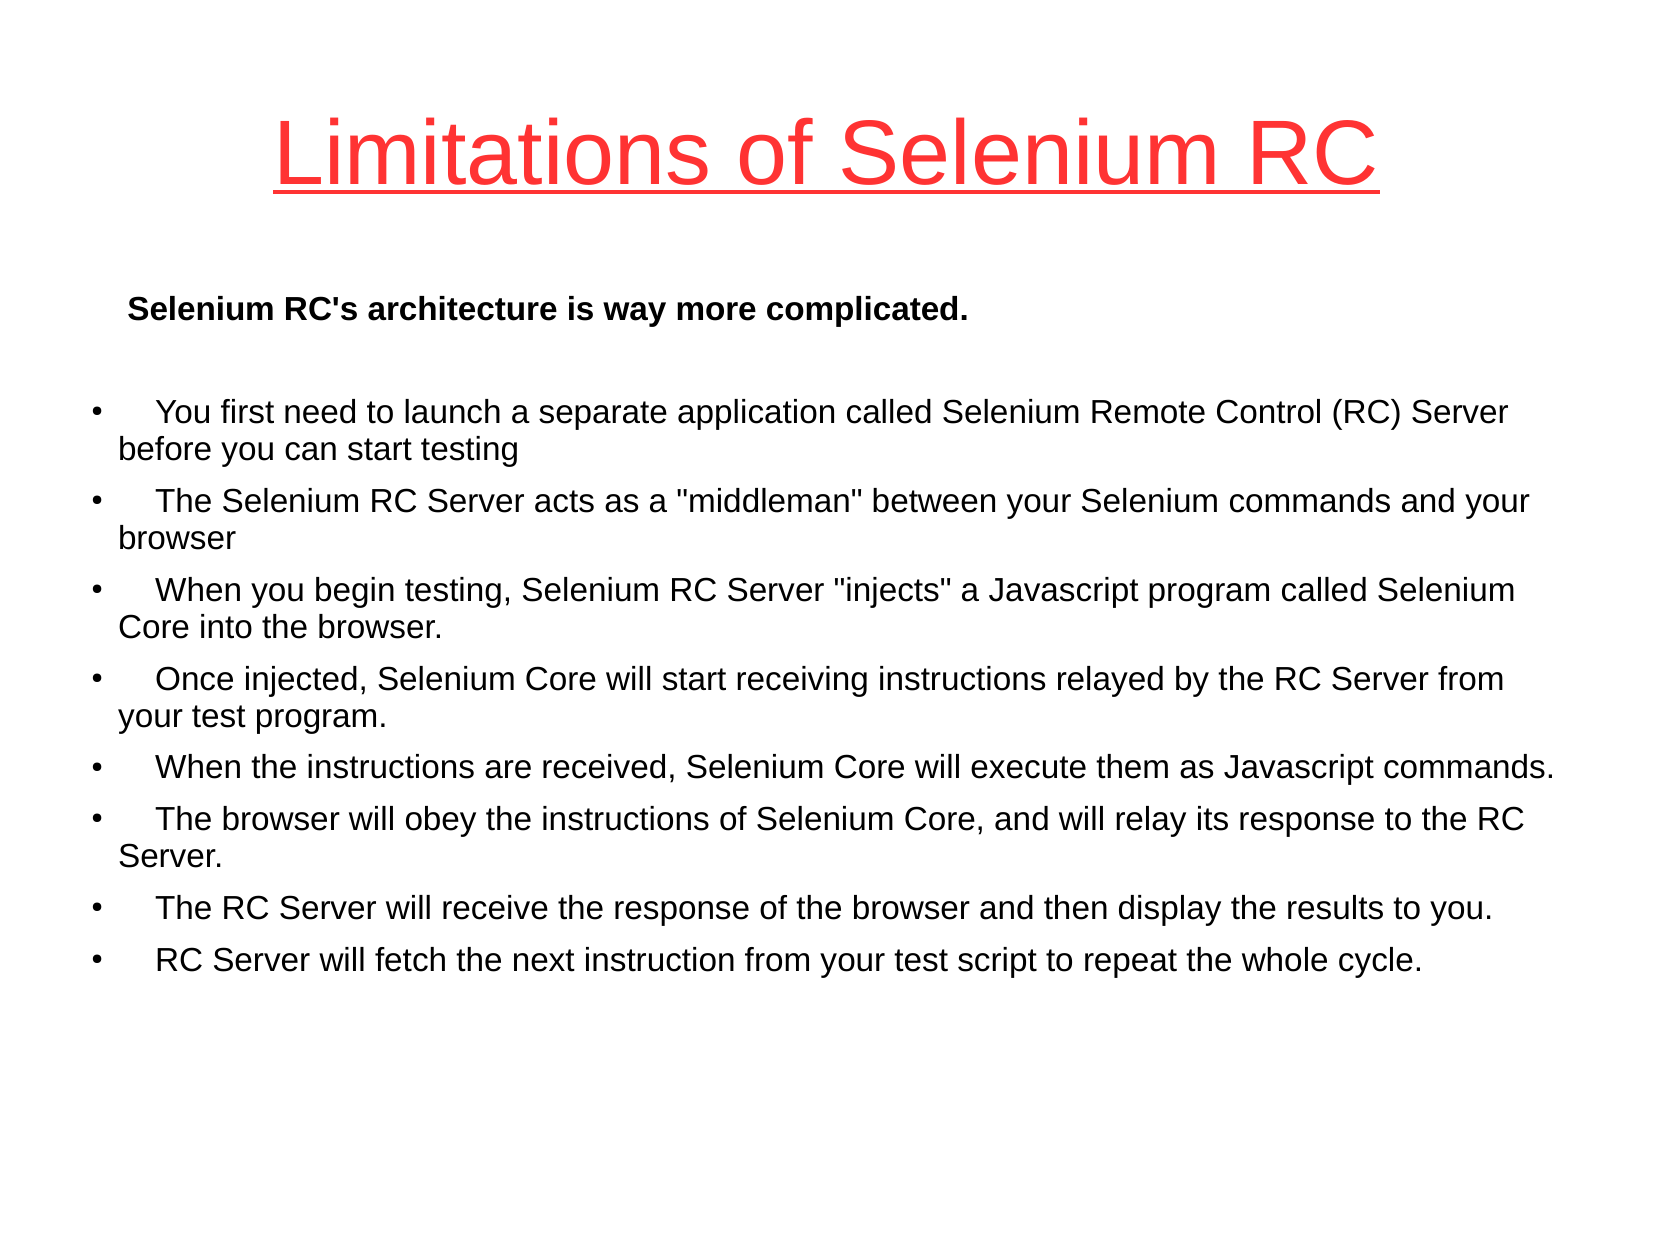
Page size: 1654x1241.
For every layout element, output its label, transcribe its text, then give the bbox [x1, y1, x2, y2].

title Limitations of Selenium RC [82, 49, 1571, 257]
list Selenium RC's architecture is way more complicated. You first need to launch a separate application called Selenium Remote Control (RC) Server before you can start testing The Selenium RC Server acts as a "middleman" between your Selenium commands and your browser When you begin testing, Selenium RC Server "injects" a Javascript program called Selenium Core into the browser. Once injected, Selenium Core will start receiving instructions relayed by the RC Server from your test program. When the instructions are received, Selenium Core will execute them as Javascript commands. The browser will obey the instructions of Selenium Core, and will relay its response to the RC Server. The RC Server will receive the response of the browser and then display the results to you. RC Server will fetch the next instruction from your test script to repeat the whole cycle. [82, 290, 1571, 1010]
